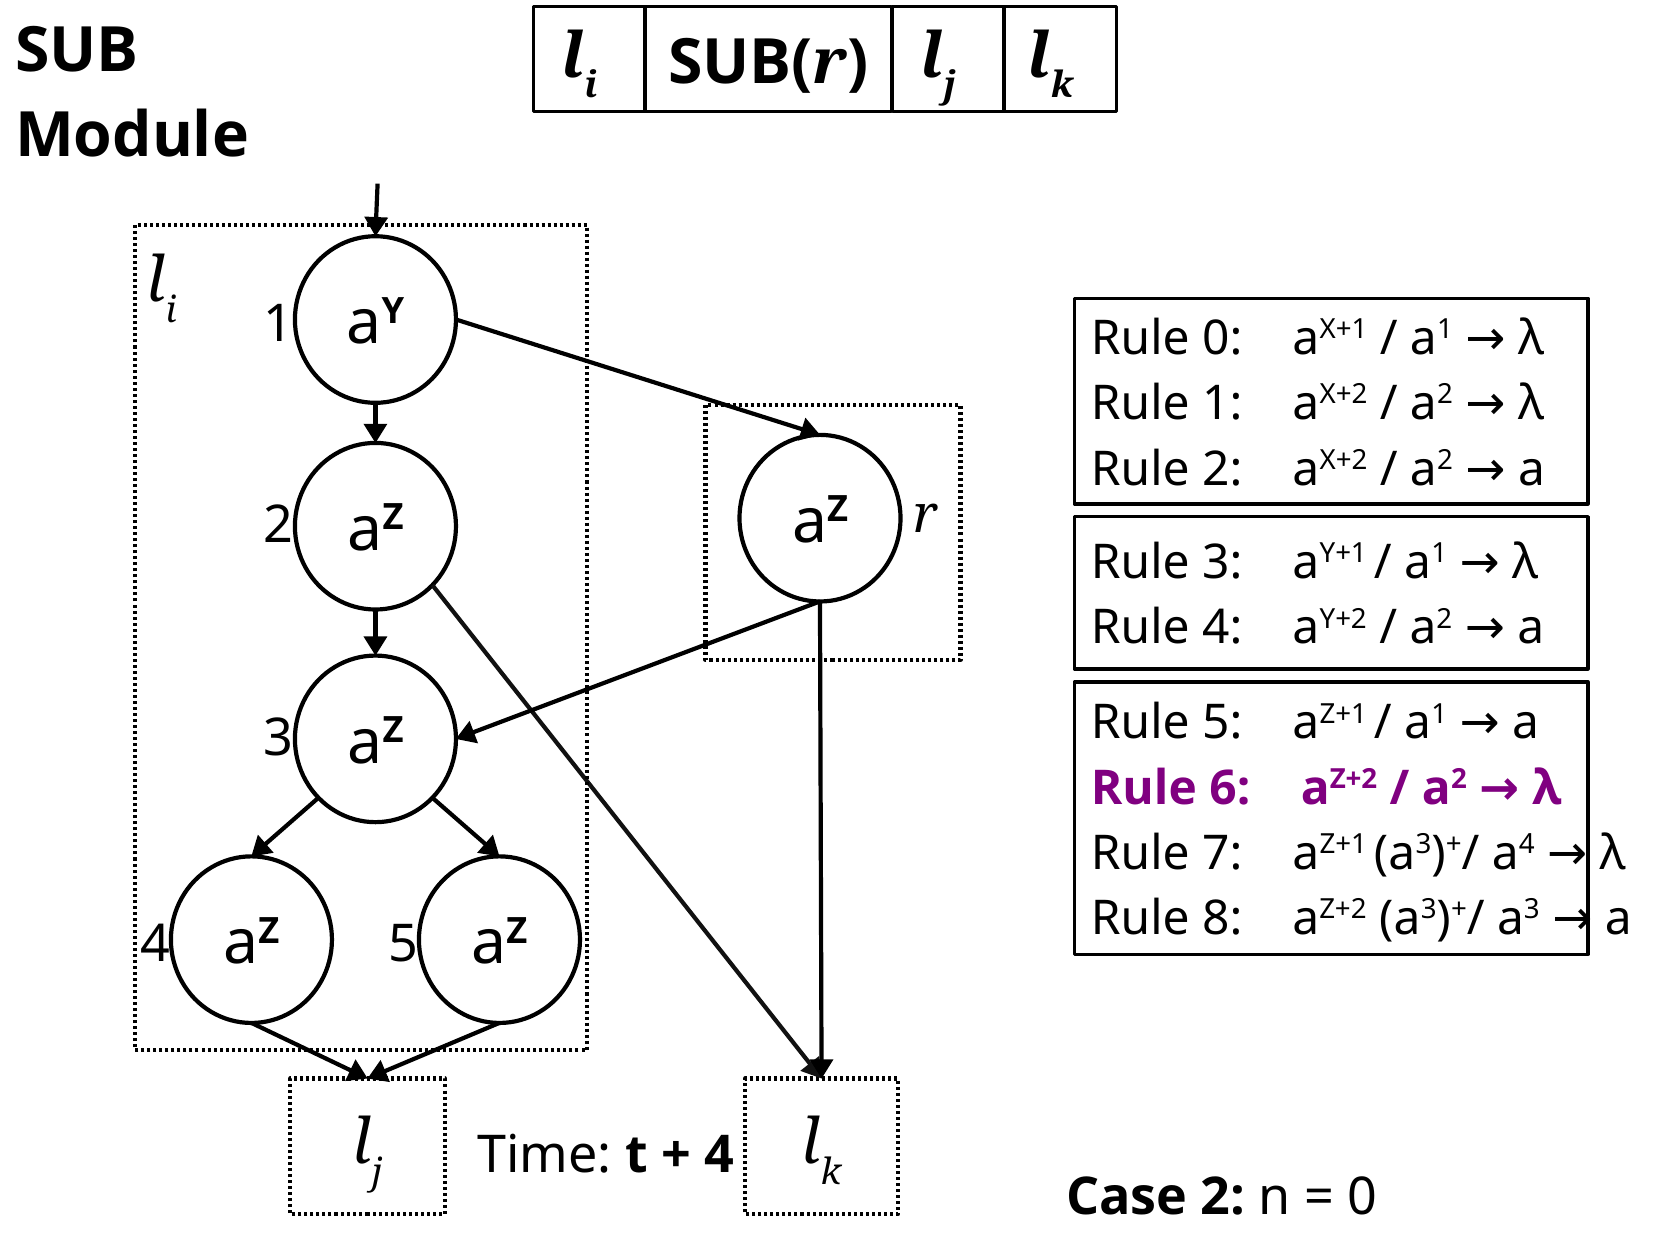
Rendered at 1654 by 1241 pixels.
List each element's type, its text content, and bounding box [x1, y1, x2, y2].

text_box 3 [249, 692, 310, 790]
text_box aZ [429, 856, 580, 1023]
text_box aZ [181, 856, 332, 1023]
text_box Case 2: n = 0 [1051, 1151, 1650, 1236]
text_box li [131, 227, 196, 341]
text_box lj [892, 6, 1004, 112]
text_box 5 [373, 898, 434, 997]
text_box SUB Module [0, 0, 346, 95]
text_box li [533, 6, 645, 112]
text_box aZ [308, 655, 456, 823]
text_box aZ [739, 434, 898, 602]
text_box lk [1004, 6, 1117, 112]
text_box 1 [249, 278, 310, 376]
text_box r [898, 469, 946, 556]
text_box 4 [125, 898, 186, 997]
text_box lj [290, 1078, 445, 1215]
text_box Rule 5: aZ+1 / a1 → a Rule 6: aZ+2 / a2 → λ Rule 7: aZ+1 (a3)+/ a4 → λ Rule 8: aZ+2 (a3)+/ a3 → a [1074, 681, 1589, 955]
text_box 2 [249, 479, 310, 577]
text_box aY [305, 236, 456, 403]
text_box Time: t + 4 [462, 1109, 721, 1193]
text_box aZ [309, 442, 456, 610]
text_box Rule 0: aX+1 / a1 → λ Rule 1: aX+2 / a2 → λ Rule 2: aX+2 / a2 → a [1074, 298, 1589, 504]
text_box Rule 3: aY+1 / a1 → λ Rule 4: aY+2 / a2 → a [1074, 516, 1589, 669]
text_box SUB(r) [645, 6, 892, 112]
text_box lk [745, 1078, 899, 1215]
